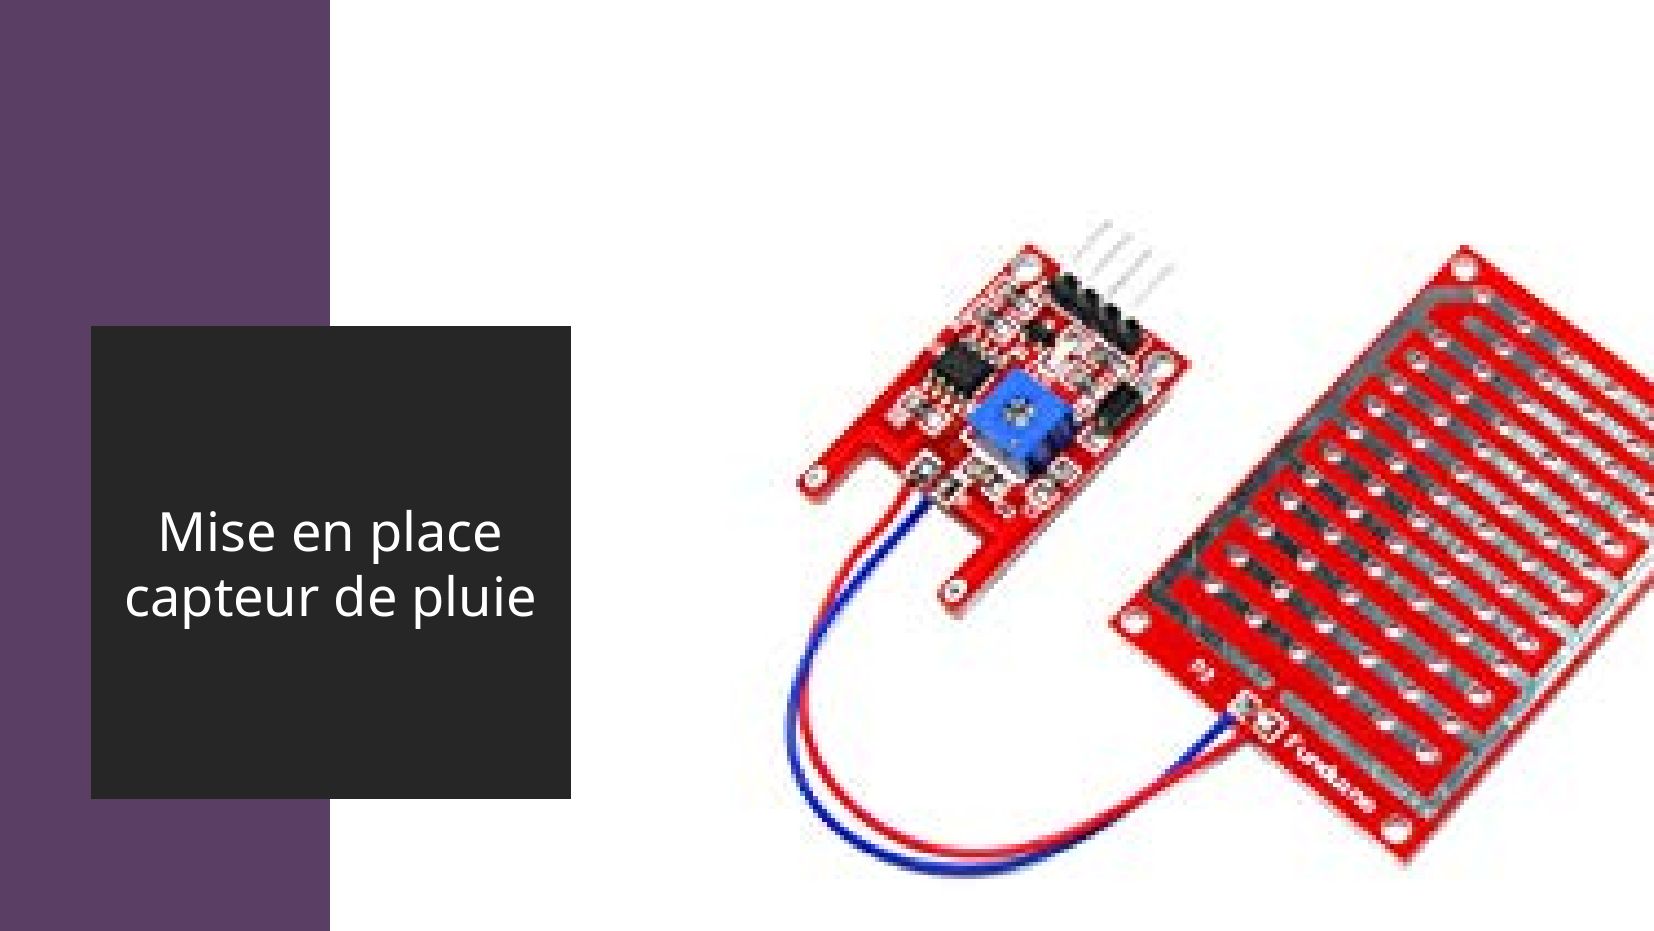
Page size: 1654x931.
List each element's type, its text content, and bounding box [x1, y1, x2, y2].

text_box [0, 0, 1654, 931]
picture [662, 173, 1654, 931]
text_box Mise en place capteur de pluie [105, 340, 557, 785]
